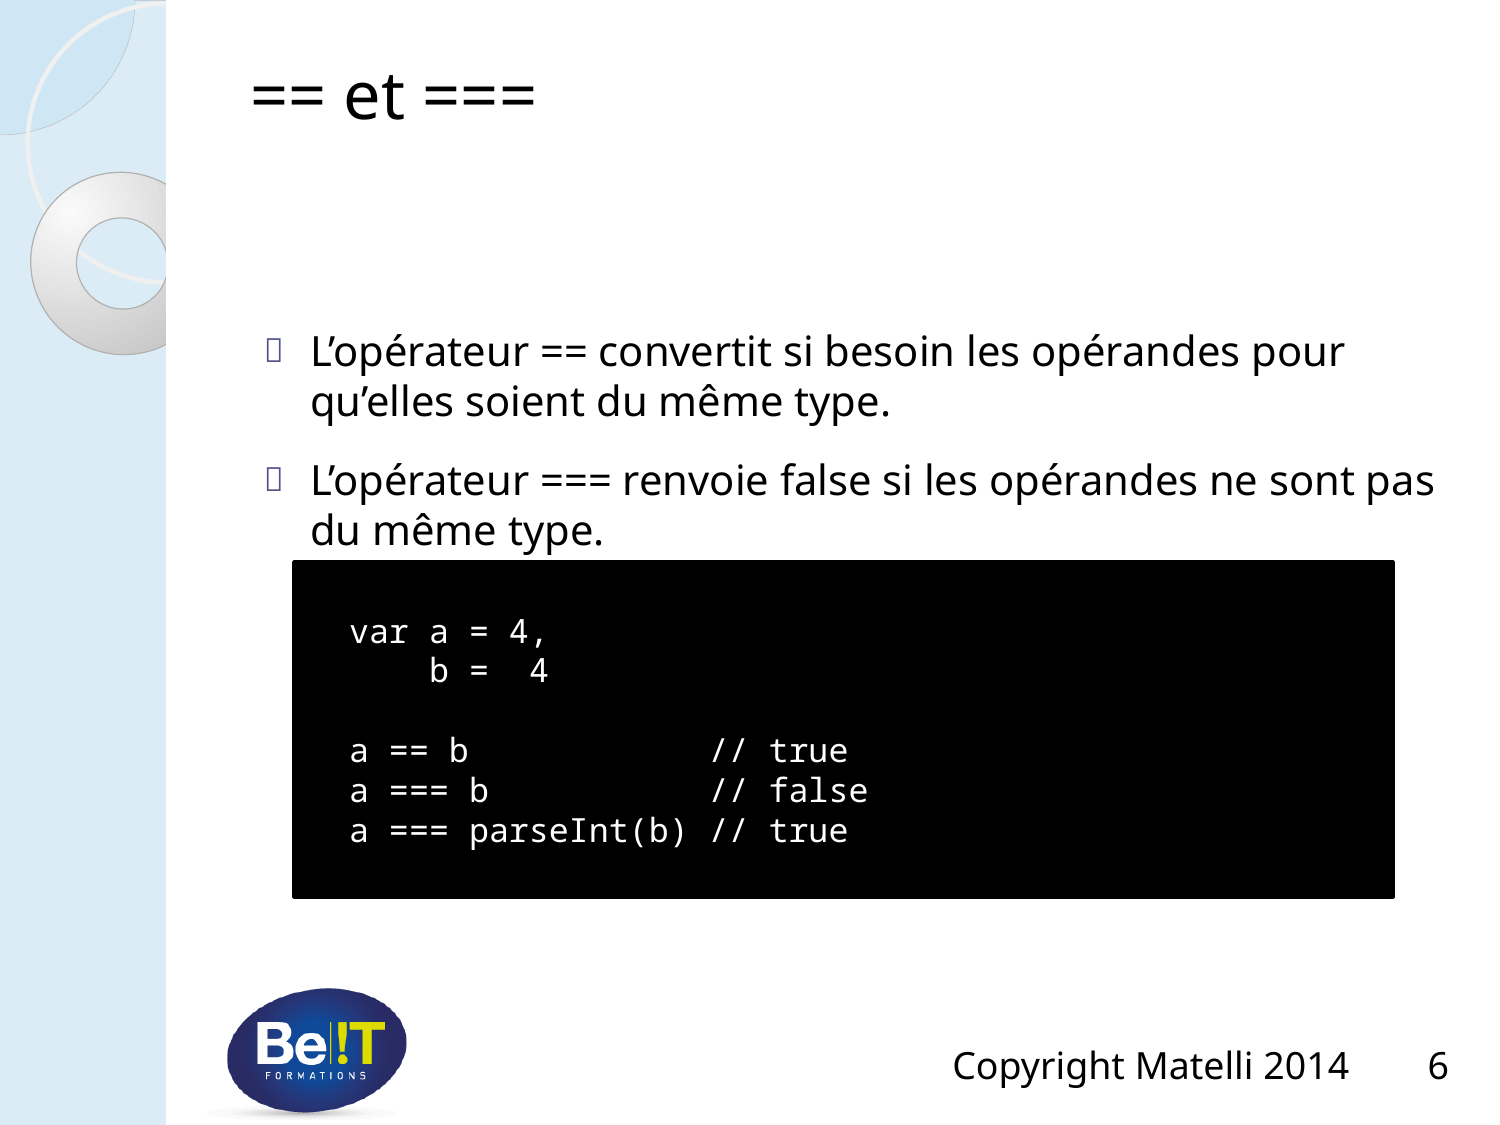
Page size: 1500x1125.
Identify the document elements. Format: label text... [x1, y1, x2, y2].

slide_number <numéro> [1413, 1034, 1488, 1113]
text_box var a = 4, b = "4"; a == b // true a === b // false a === parseInt(b) // true [294, 562, 1393, 897]
list L’opérateur == convertit si besoin les opérandes pour qu’elles soient du même type. L’opérateur === renvoie false si les opérandes ne sont pas du même type. [235, 237, 1466, 1025]
title == et === [235, 45, 1466, 233]
picture [171, 977, 442, 1125]
footer Copyright Matelli 2014 [937, 1034, 1413, 1113]
